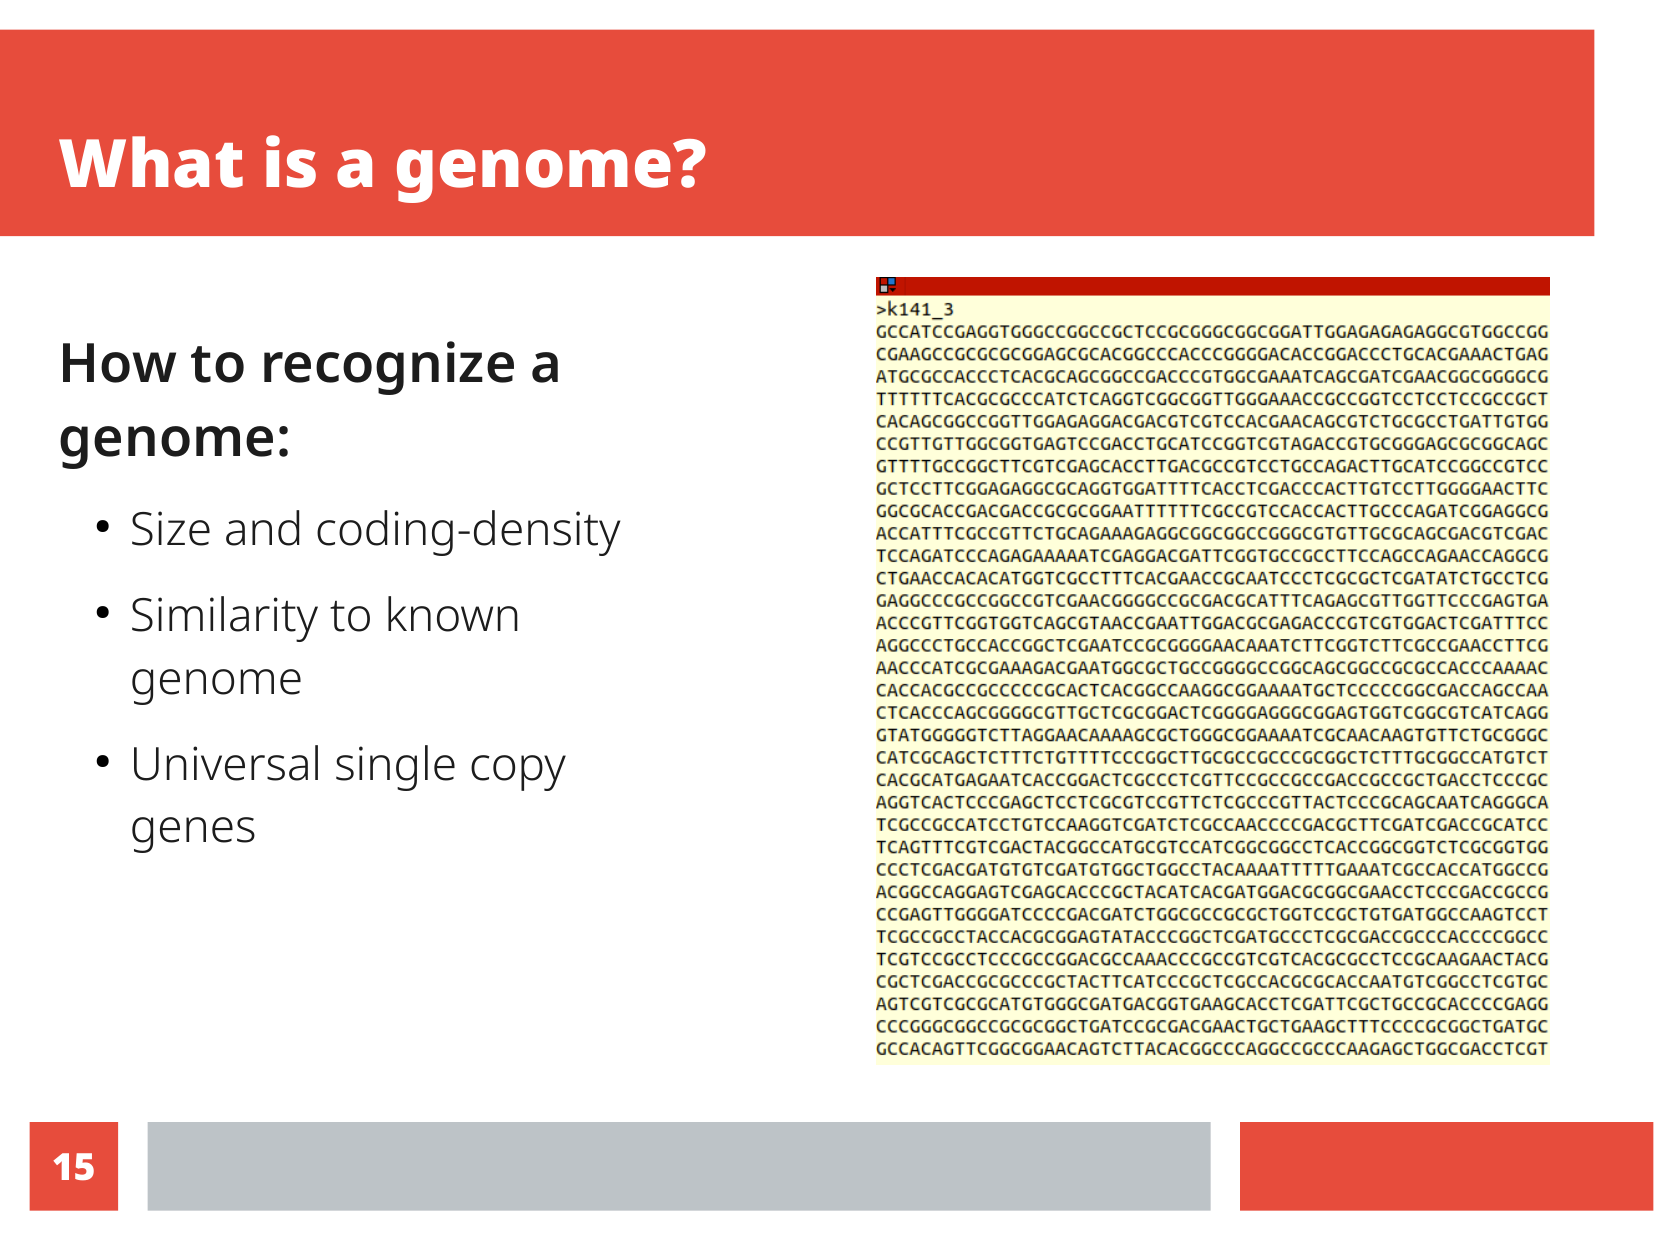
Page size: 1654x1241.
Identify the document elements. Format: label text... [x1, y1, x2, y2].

list How to recognize a genome: Size and coding-density Similarity to known genome Universal single copy genes [59, 324, 676, 1093]
title What is a genome? [59, 59, 1595, 207]
picture [876, 277, 1550, 1066]
